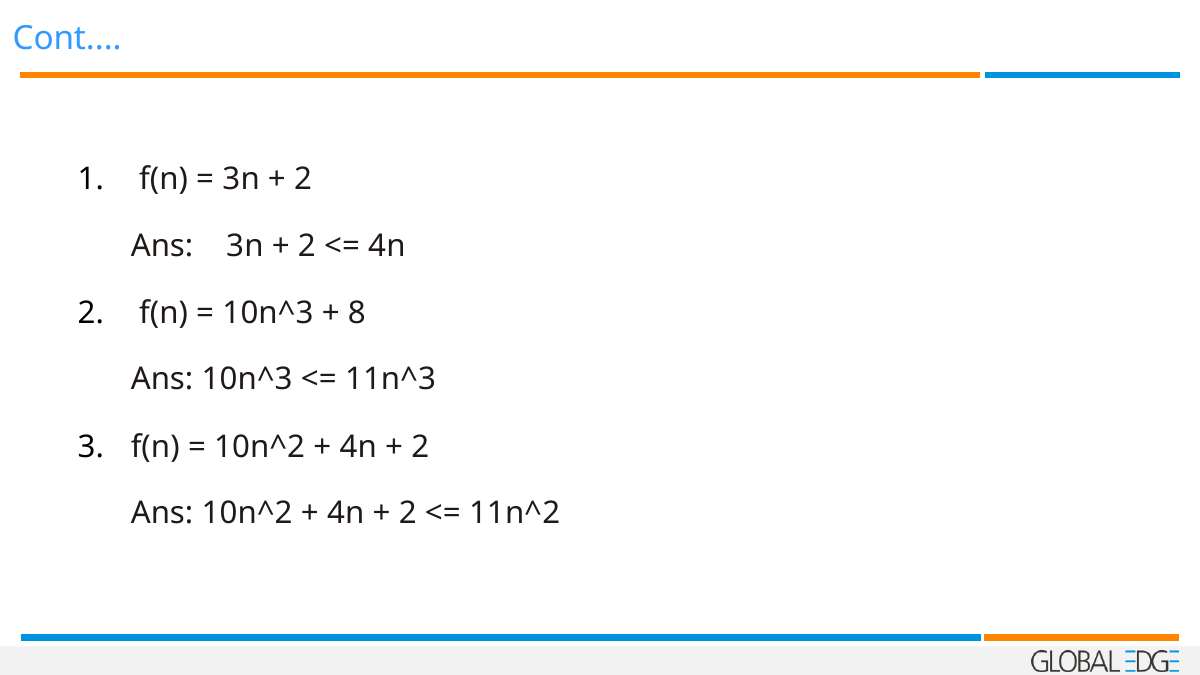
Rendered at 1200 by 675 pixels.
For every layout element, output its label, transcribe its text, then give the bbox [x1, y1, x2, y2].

title Cont.... [12, 9, 1088, 63]
picture [1031, 650, 1179, 672]
list f(n) = 3n + 2 Ans: 3n + 2 <= 4n f(n) = 10n^3 + 8 Ans: 10n^3 <= 11n^3 f(n) = 10n^2 + 4n + 2 Ans: 10n^2 + 4n + 2 <= 11n^2 [60, 157, 1140, 550]
